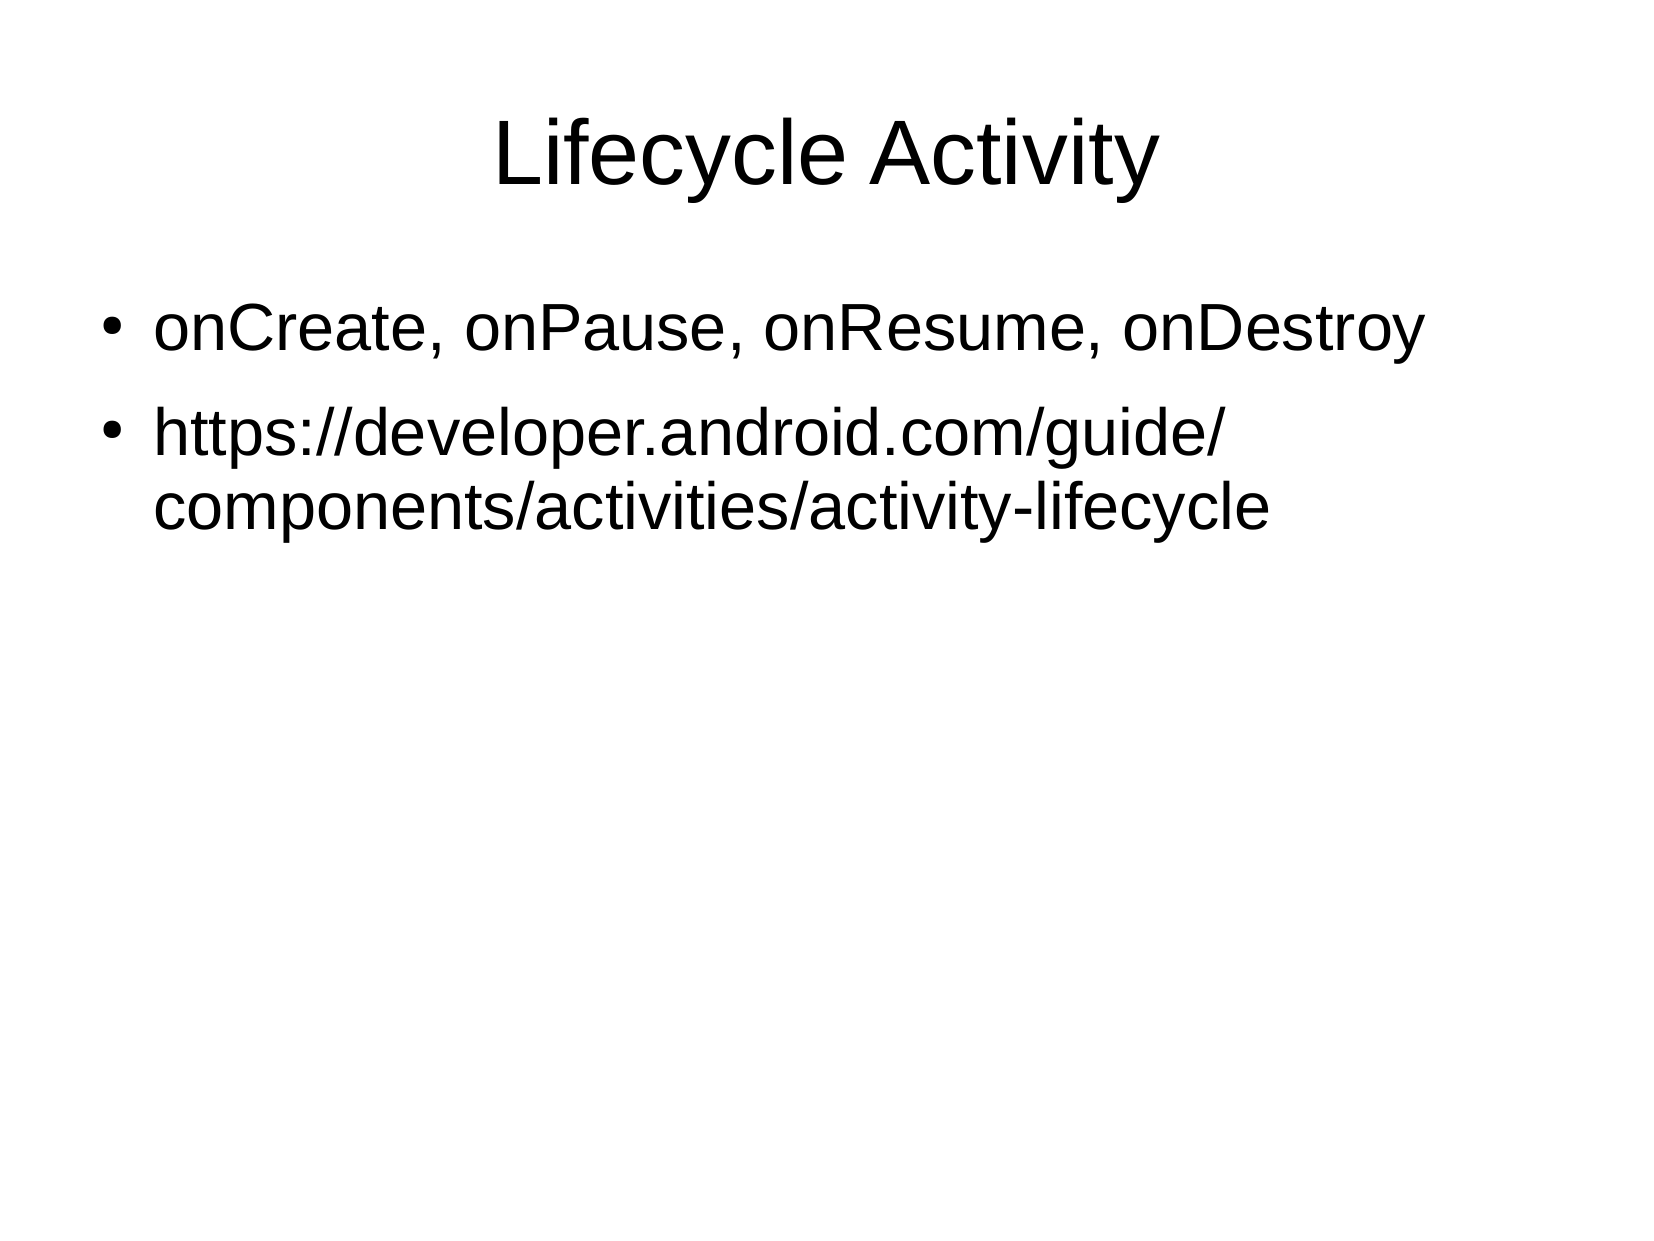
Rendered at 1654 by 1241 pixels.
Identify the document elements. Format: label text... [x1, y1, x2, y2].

list onCreate, onPause, onResume, onDestroy https://developer.android.com/guide/components/activities/activity-lifecycle [82, 290, 1571, 1010]
title Lifecycle Activity [82, 49, 1571, 257]
